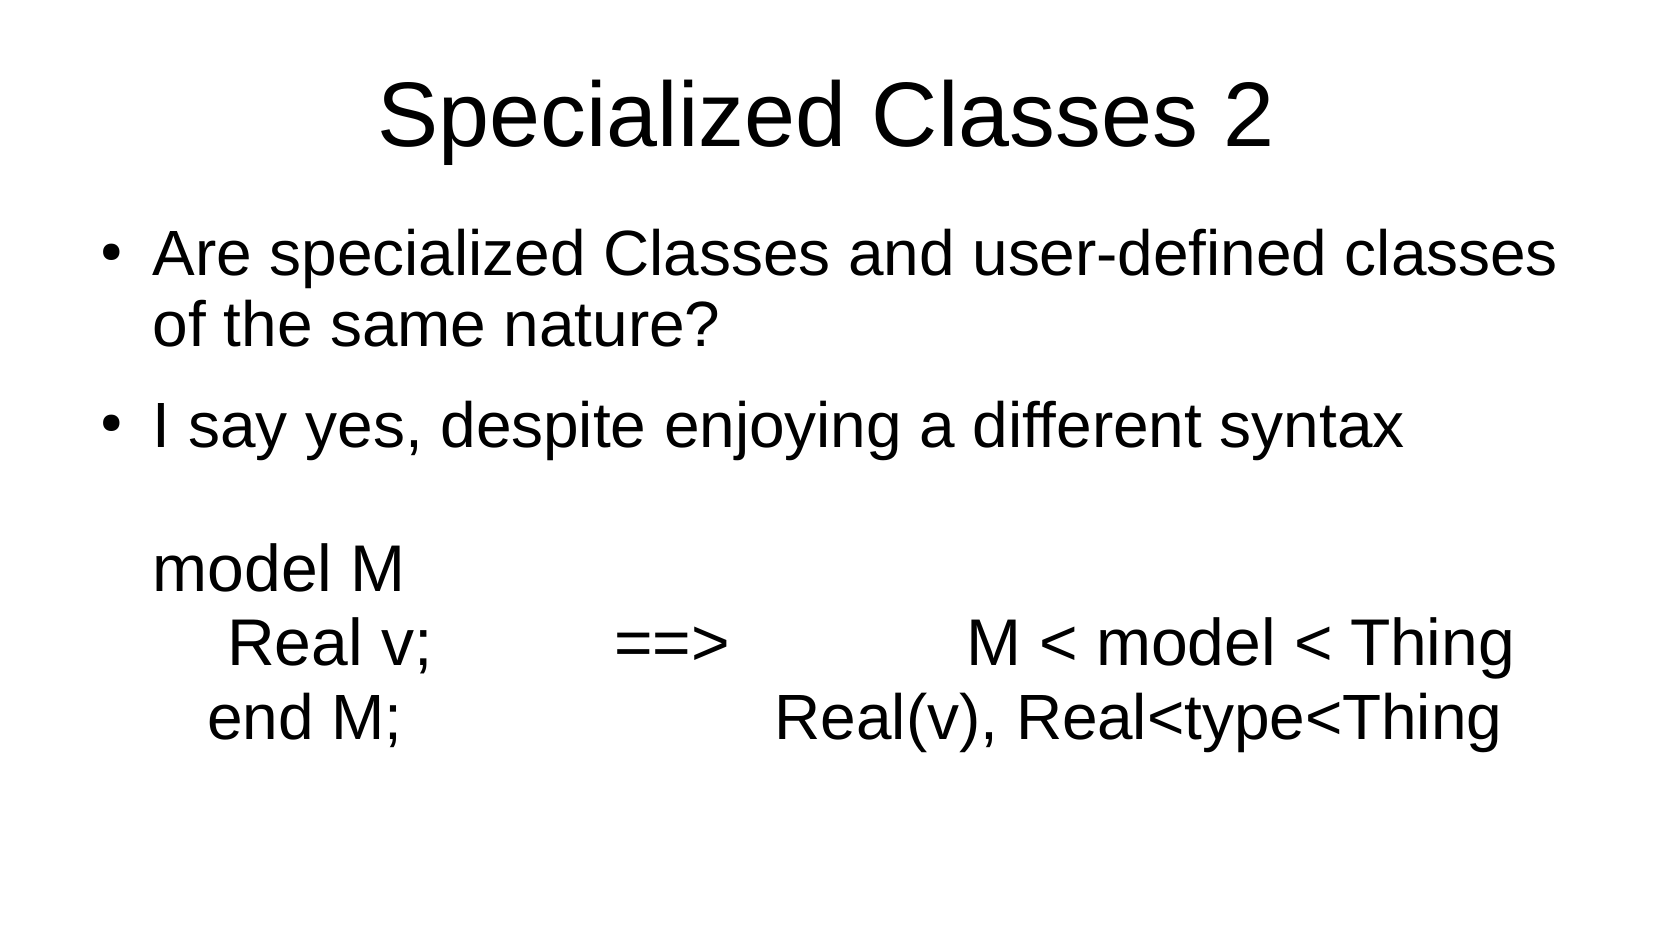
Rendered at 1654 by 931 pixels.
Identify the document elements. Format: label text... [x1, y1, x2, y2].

list Are specialized Classes and user-defined classes of the same nature? I say yes, despite enjoying a different syntax model M Real v; ==> M < model < Thing end M; Real(v), Real<type<Thing [82, 217, 1571, 758]
title Specialized Classes 2 [82, 37, 1571, 193]
